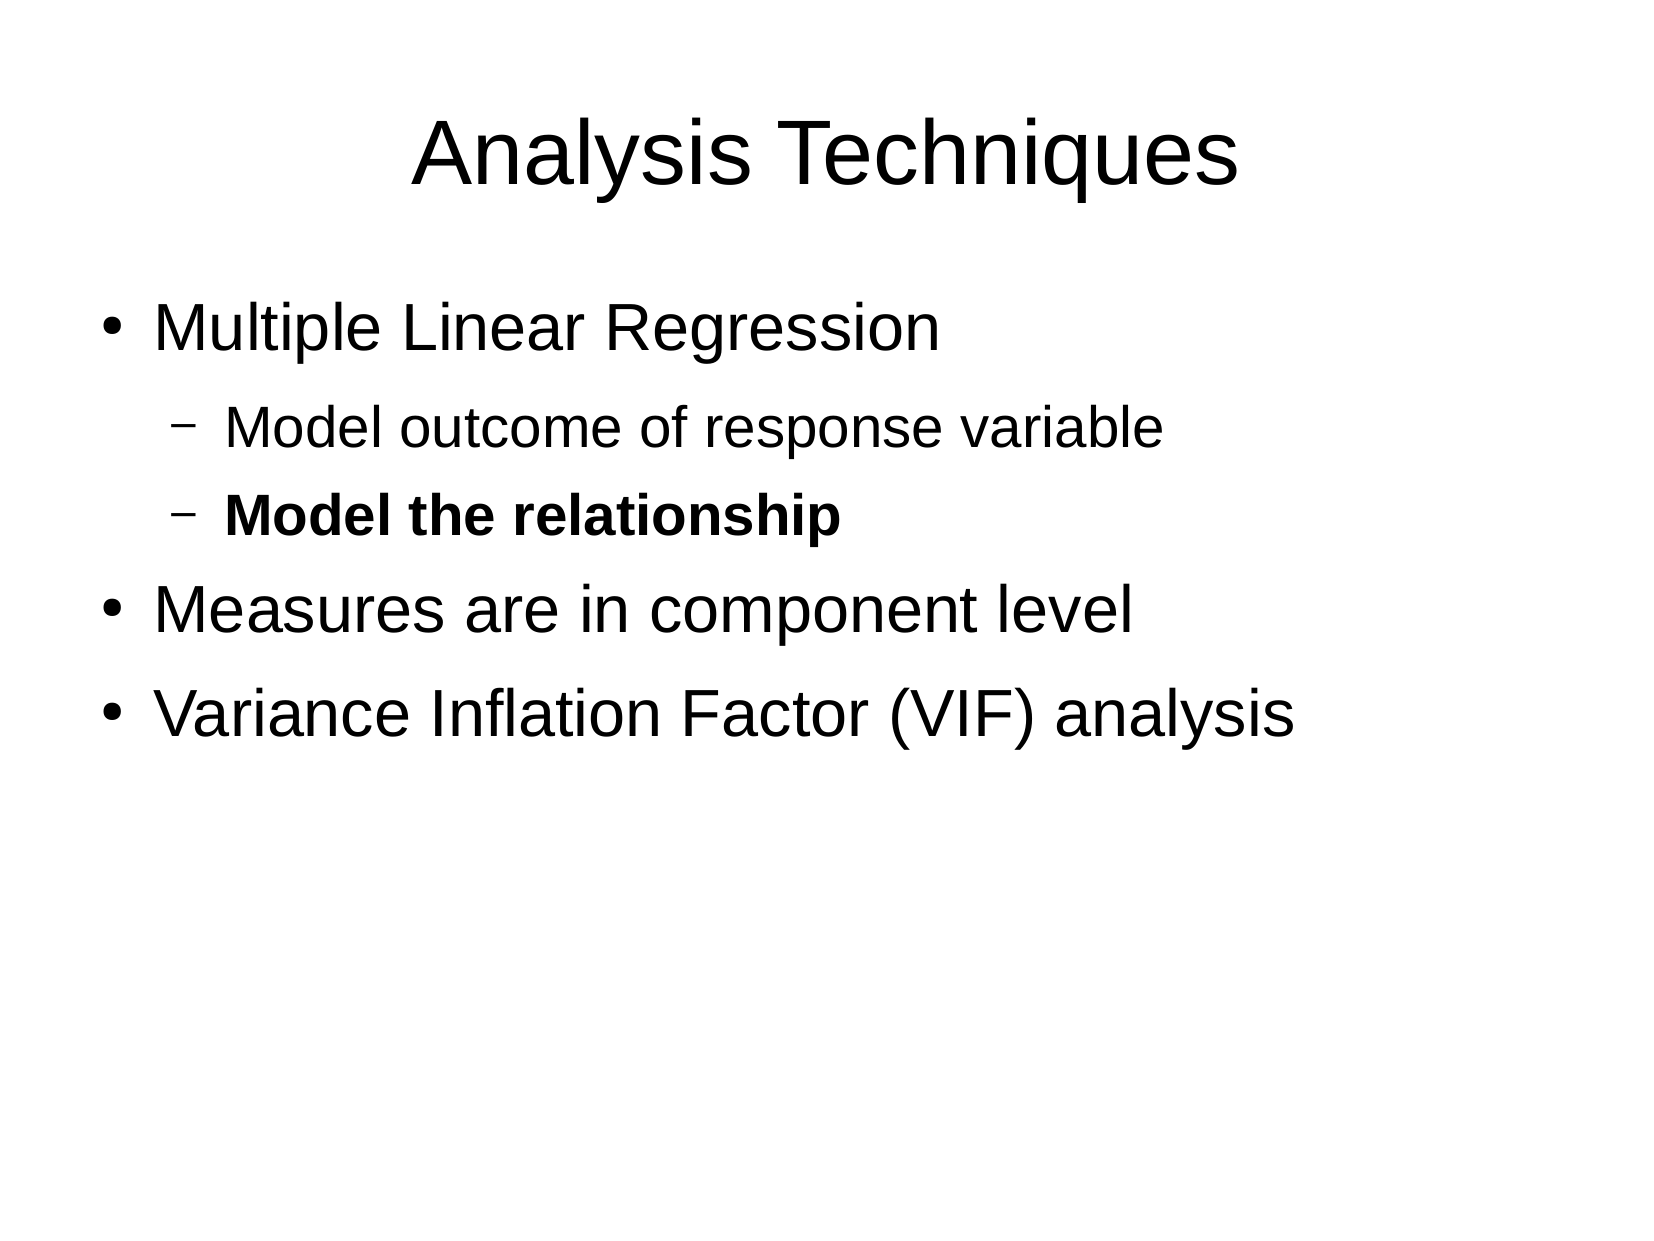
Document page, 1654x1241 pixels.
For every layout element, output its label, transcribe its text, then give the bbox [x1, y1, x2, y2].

title Analysis Techniques [82, 49, 1571, 257]
list Multiple Linear Regression Model outcome of response variable Model the relationship Measures are in component level Variance Inflation Factor (VIF) analysis [82, 290, 1571, 1010]
